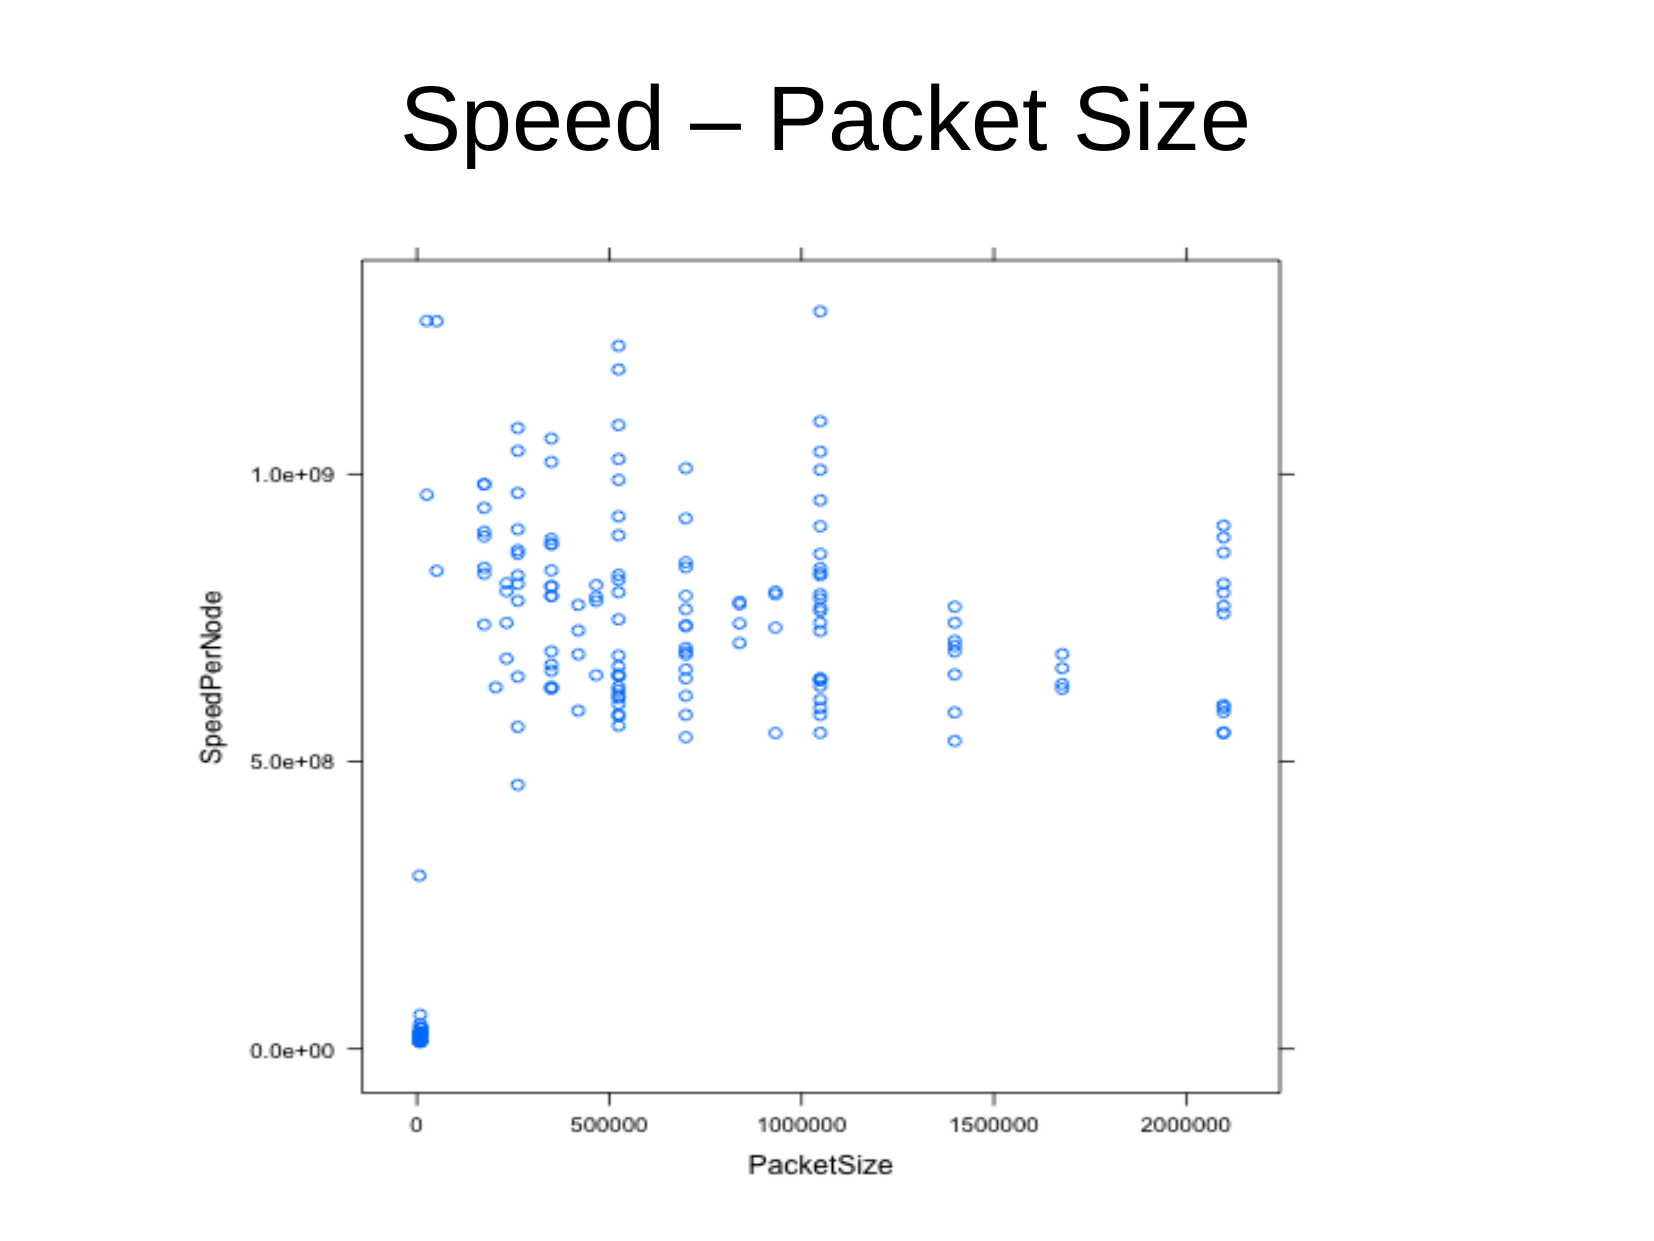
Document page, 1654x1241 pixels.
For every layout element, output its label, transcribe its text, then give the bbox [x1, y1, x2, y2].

title Speed – Packet Size [82, 49, 1571, 188]
picture [187, 187, 1351, 1201]
